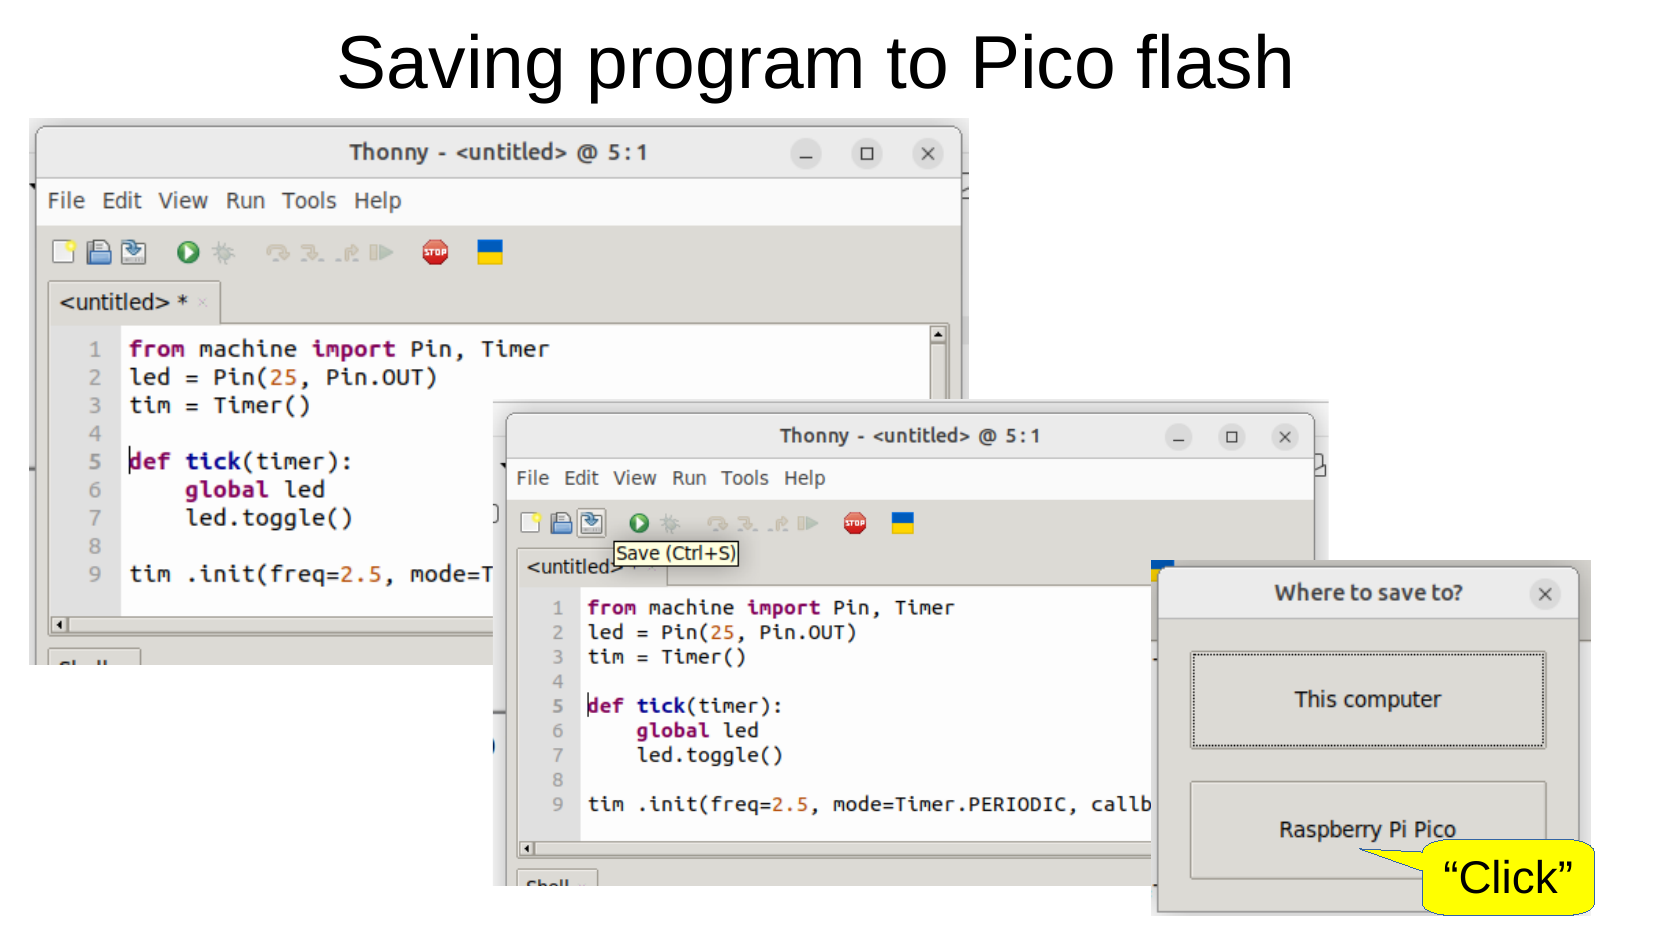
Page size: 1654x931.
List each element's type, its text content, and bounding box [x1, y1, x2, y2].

text_box “Click” [1359, 839, 1595, 916]
picture [29, 118, 1591, 916]
title Saving program to Pico flash [82, 20, 1571, 105]
picture [1574, 910, 1591, 916]
